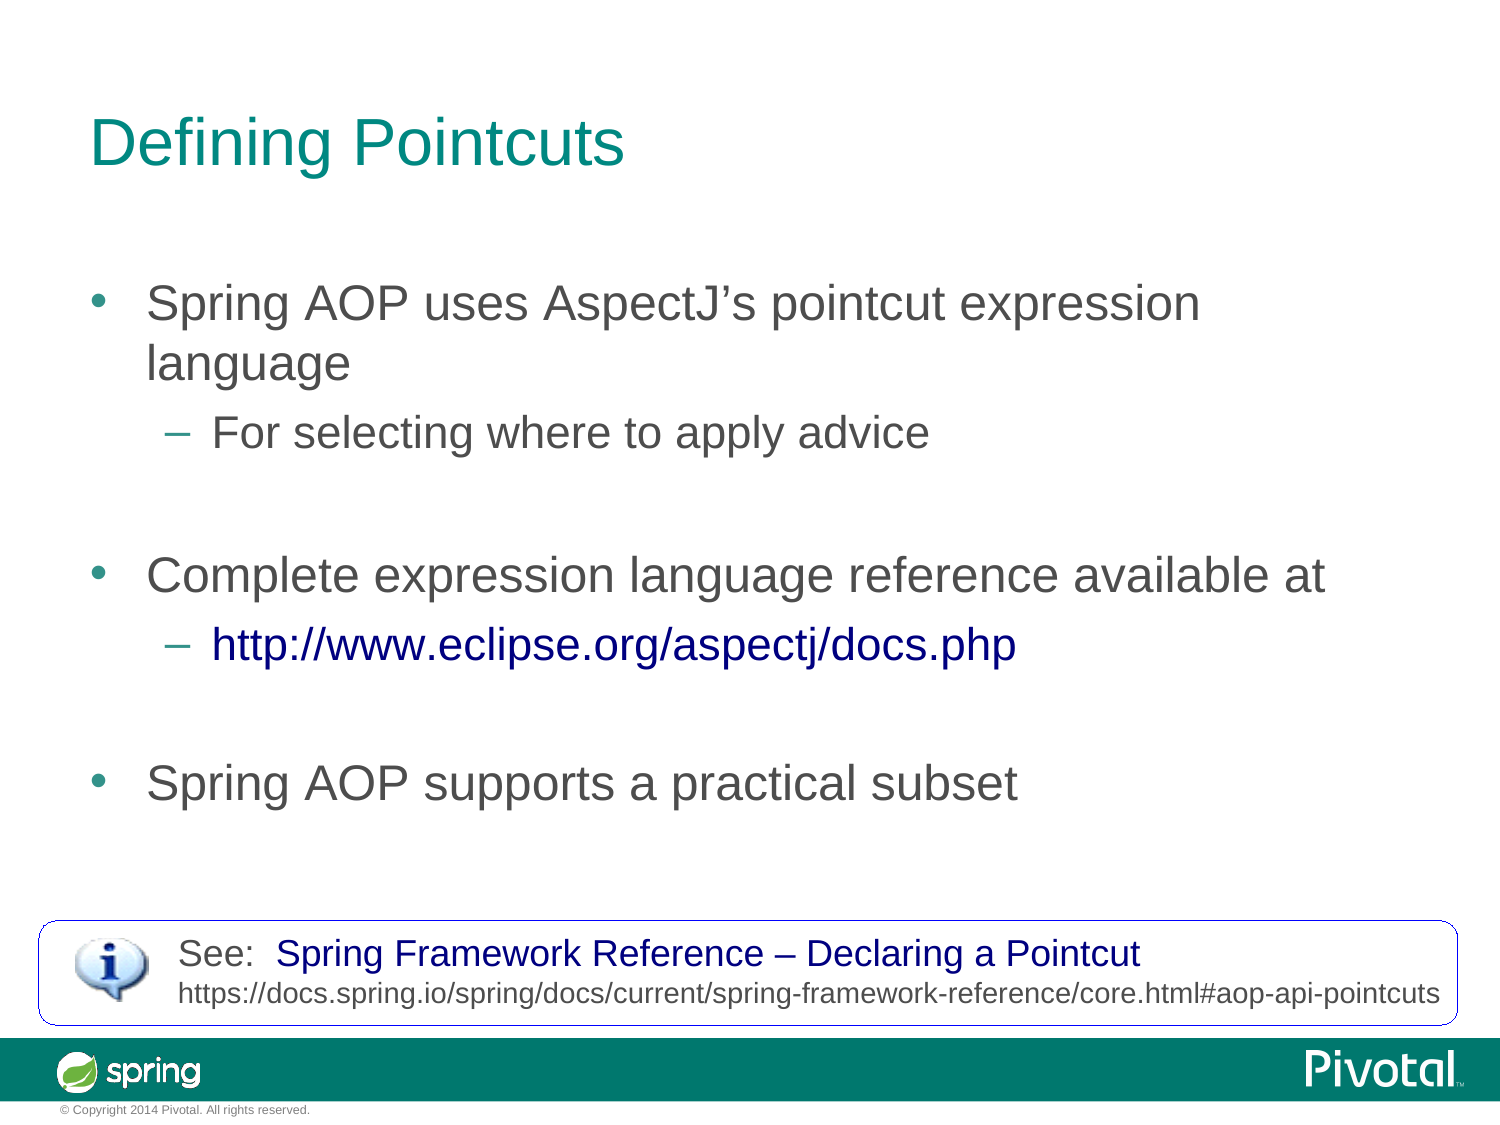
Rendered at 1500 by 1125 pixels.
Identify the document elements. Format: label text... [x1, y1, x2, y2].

picture [1306, 1062, 1464, 1087]
list Spring AOP uses AspectJ’s pointcut expression language For selecting where to apply advice Complete expression language reference available at http://www.eclipse.org/aspectj/docs.php Spring AOP supports a practical subset [75, 262, 1426, 920]
picture [32, 1041, 210, 1103]
text_box See: Spring Framework Reference – Declaring a Pointcut https://docs.spring.io/spring/docs/current/spring-framework-reference/core.html#aop-api-pointcuts [40, 922, 1500, 1062]
title Defining Pointcuts [75, 45, 1426, 233]
